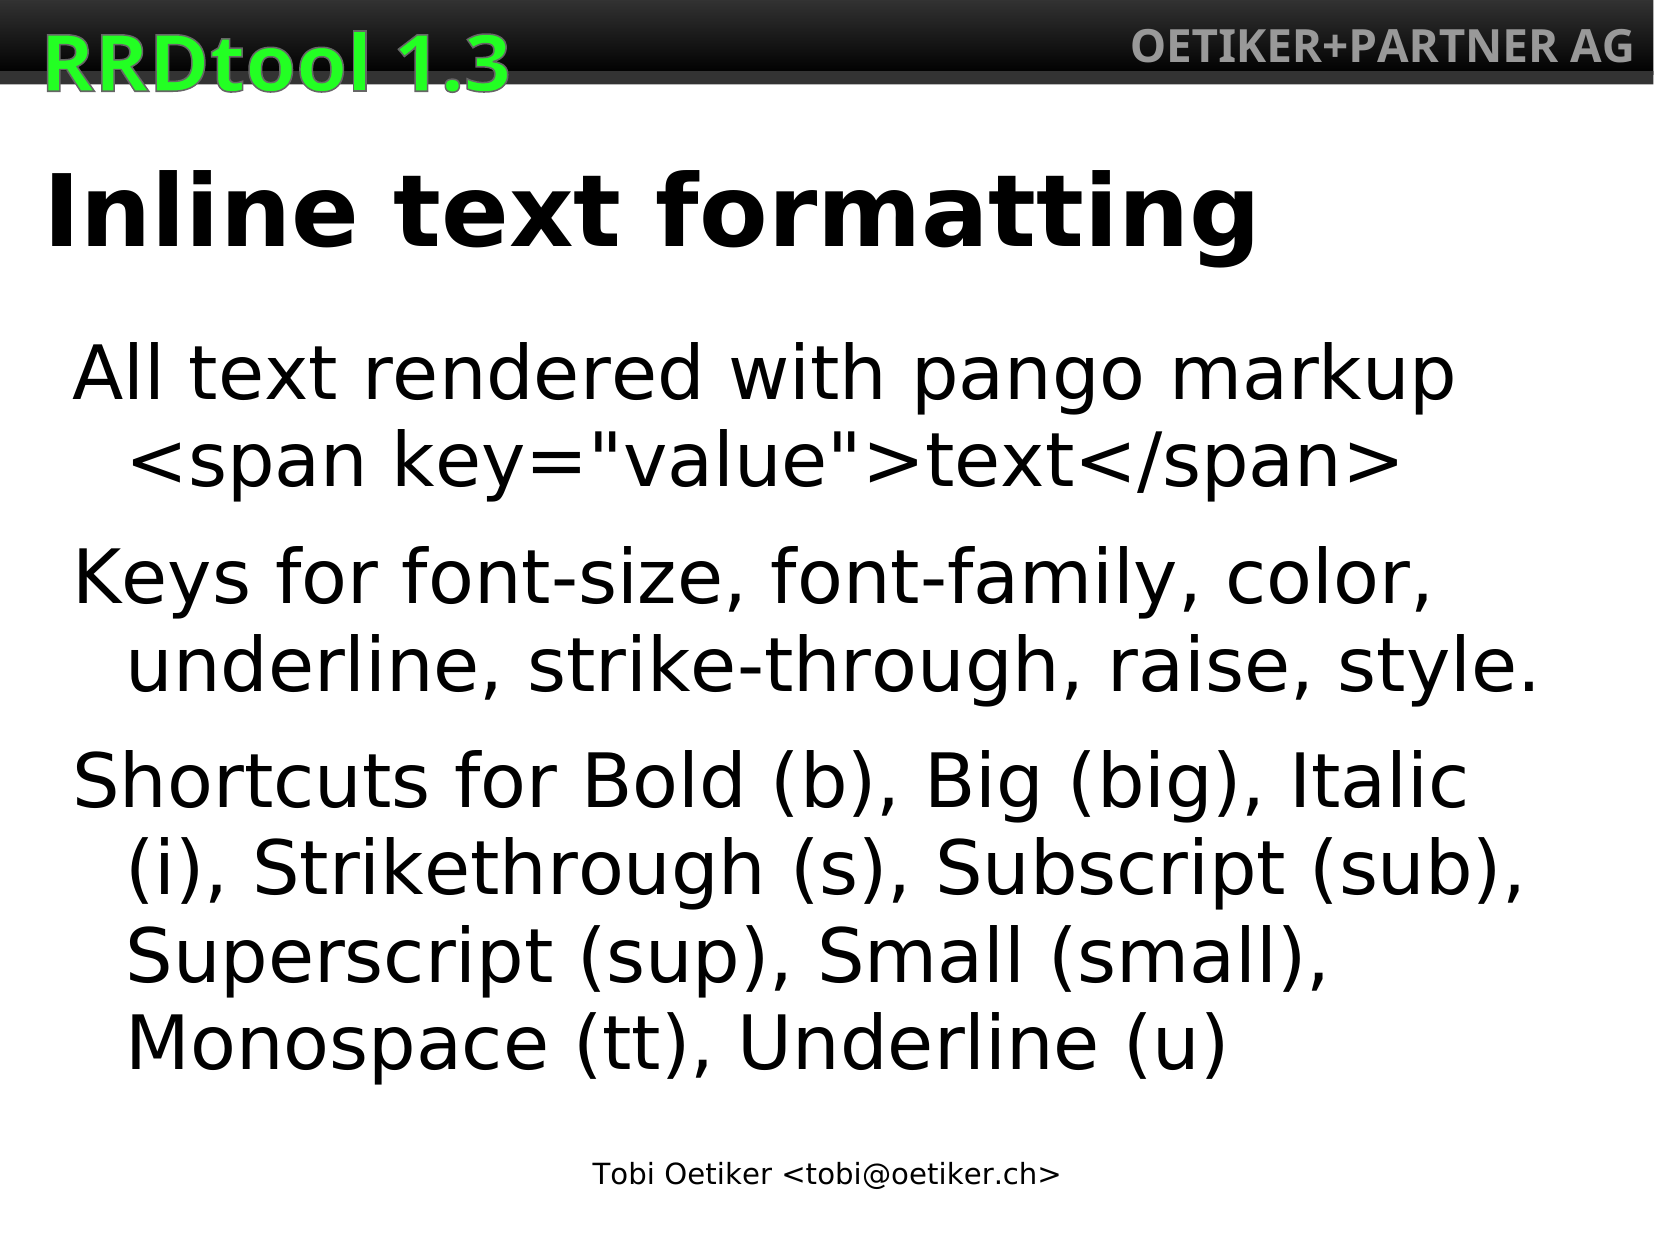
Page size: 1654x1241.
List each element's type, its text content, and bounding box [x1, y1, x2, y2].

list All text rendered with pango markup <span key="value">text</span> Keys for font-size, font-family, color, underline, strike-through, raise, style. Shortcuts for Bold (b), Big (big), Italic (i), Strikethrough (s), Subscript (sub), Superscript (sup), Small (small), Monospace (tt), Underline (u) [54, 330, 1576, 1088]
title Inline text formatting [43, 144, 1582, 280]
